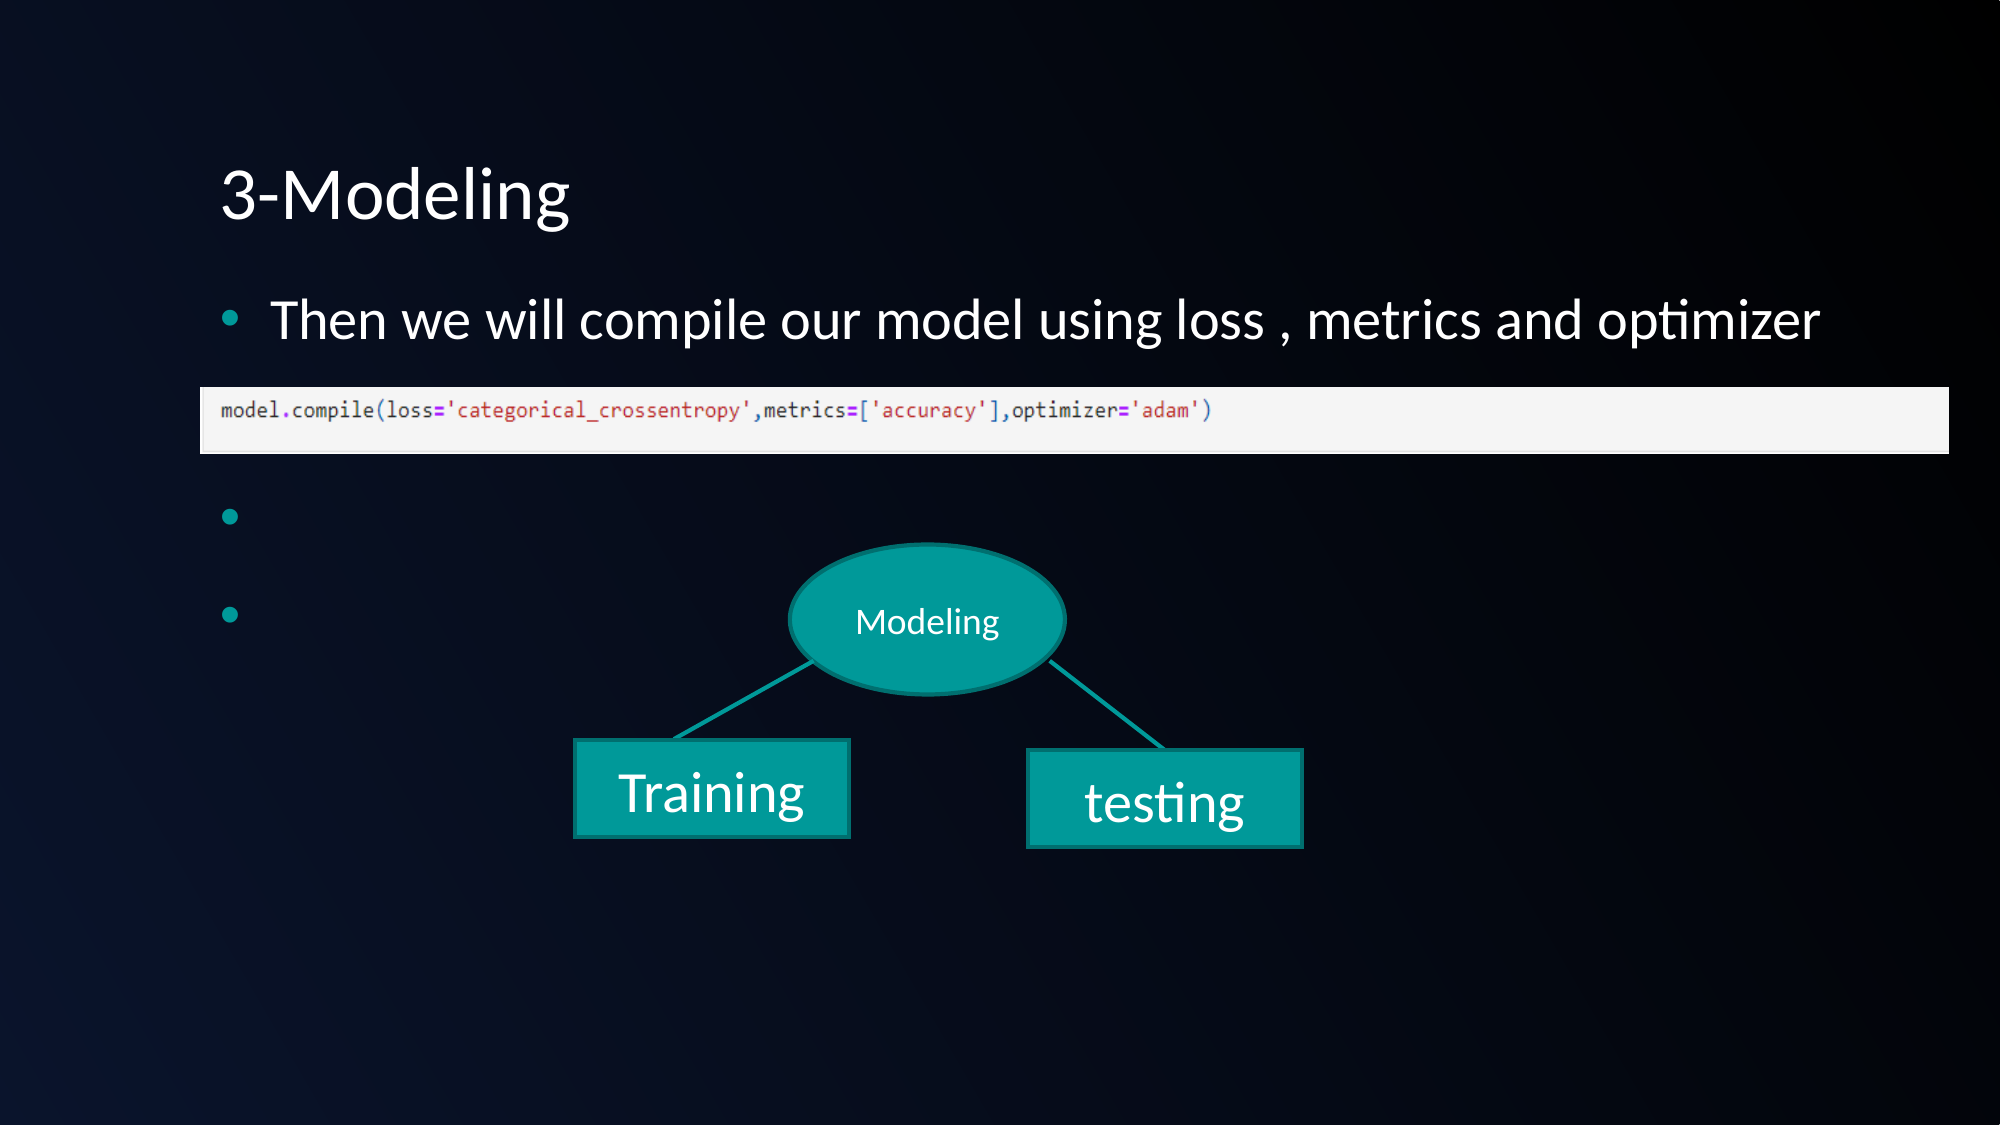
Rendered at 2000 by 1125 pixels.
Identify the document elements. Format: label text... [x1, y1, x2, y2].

text_box testing [1028, 750, 1302, 847]
title 3-Modeling [199, 45, 1900, 246]
text_box Modeling [789, 544, 1065, 695]
list Then we will compile our model using loss , metrics and optimizer [199, 279, 1900, 1012]
picture [200, 387, 1949, 454]
text_box Training [575, 740, 849, 837]
